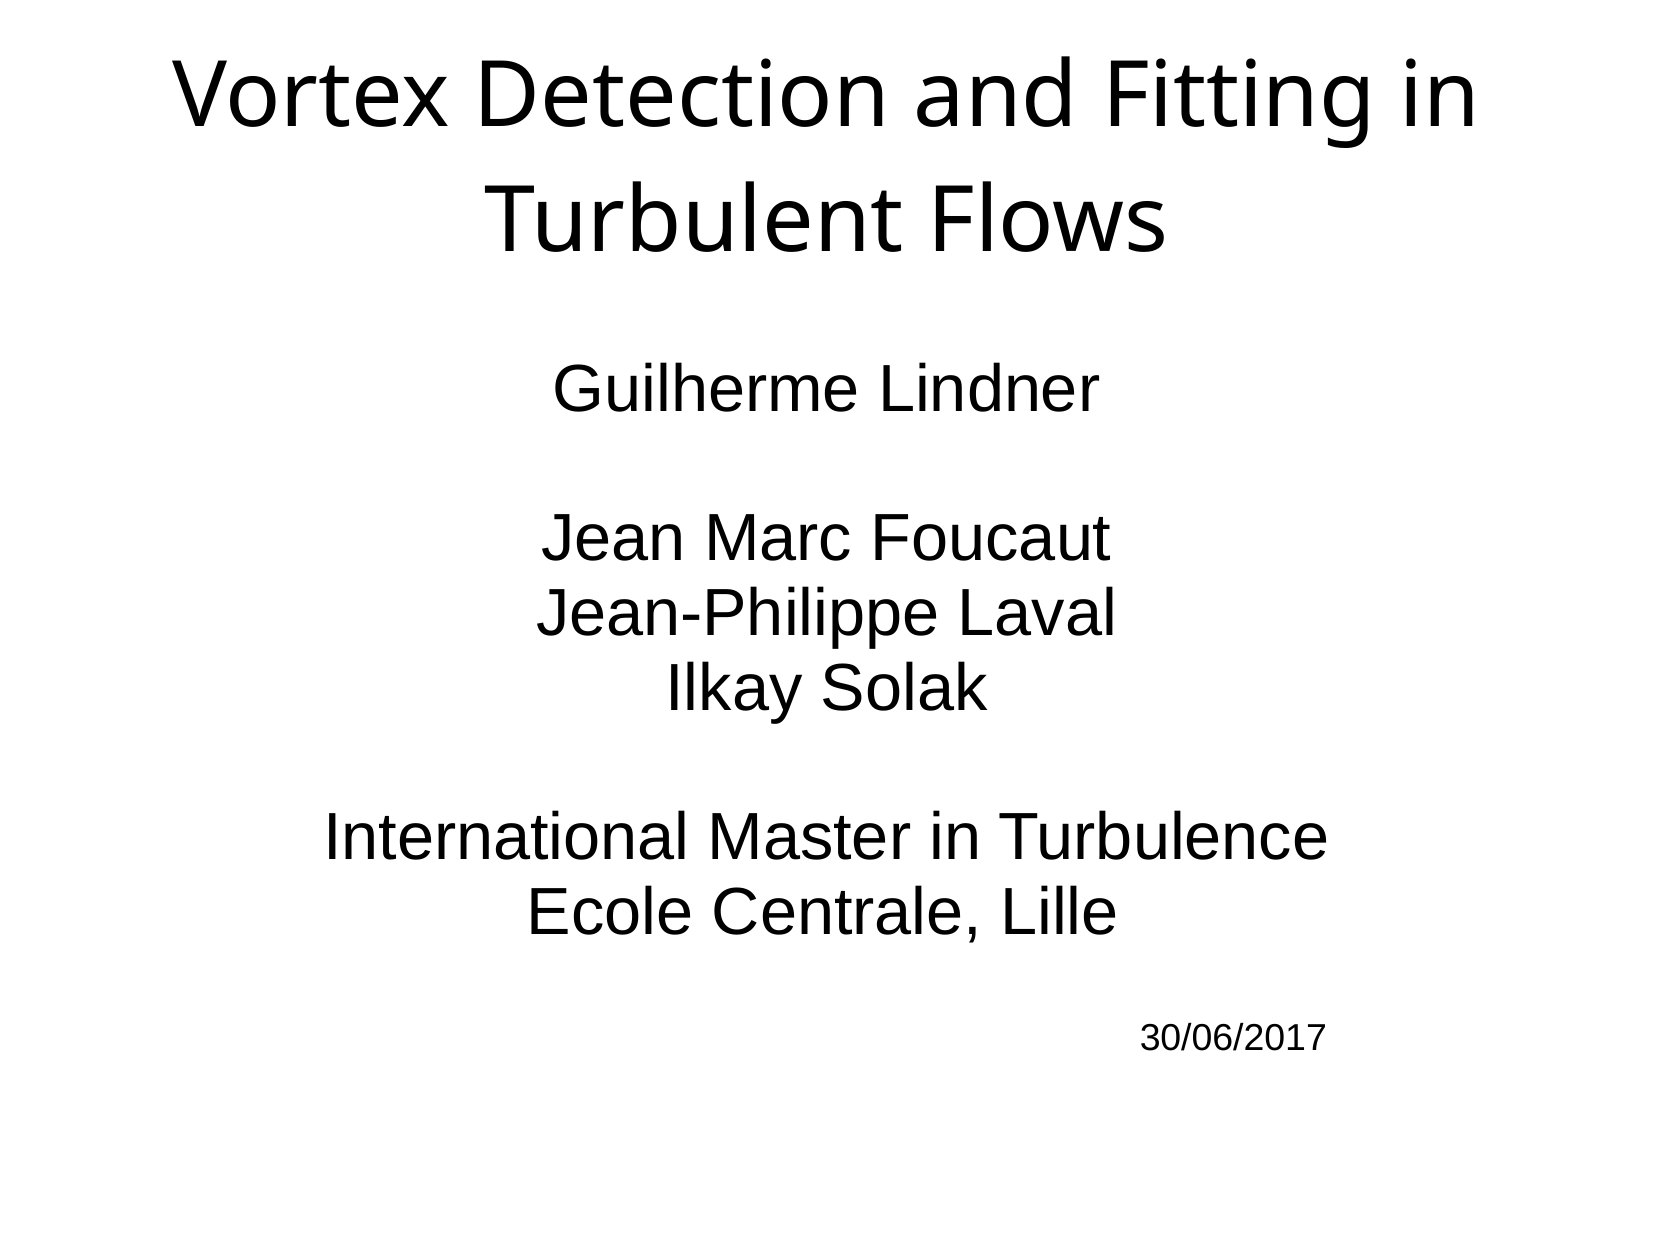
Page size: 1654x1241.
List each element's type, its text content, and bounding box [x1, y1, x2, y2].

text_box 30/06/2017 [1125, 1009, 1606, 1067]
subtitle Guilherme Lindner Jean Marc Foucaut Jean-Philippe Laval Ilkay Solak International Master in Turbulence Ecole Centrale, Lille [82, 290, 1571, 1010]
title Vortex Detection and Fitting in Turbulent Flows [82, 45, 1571, 261]
